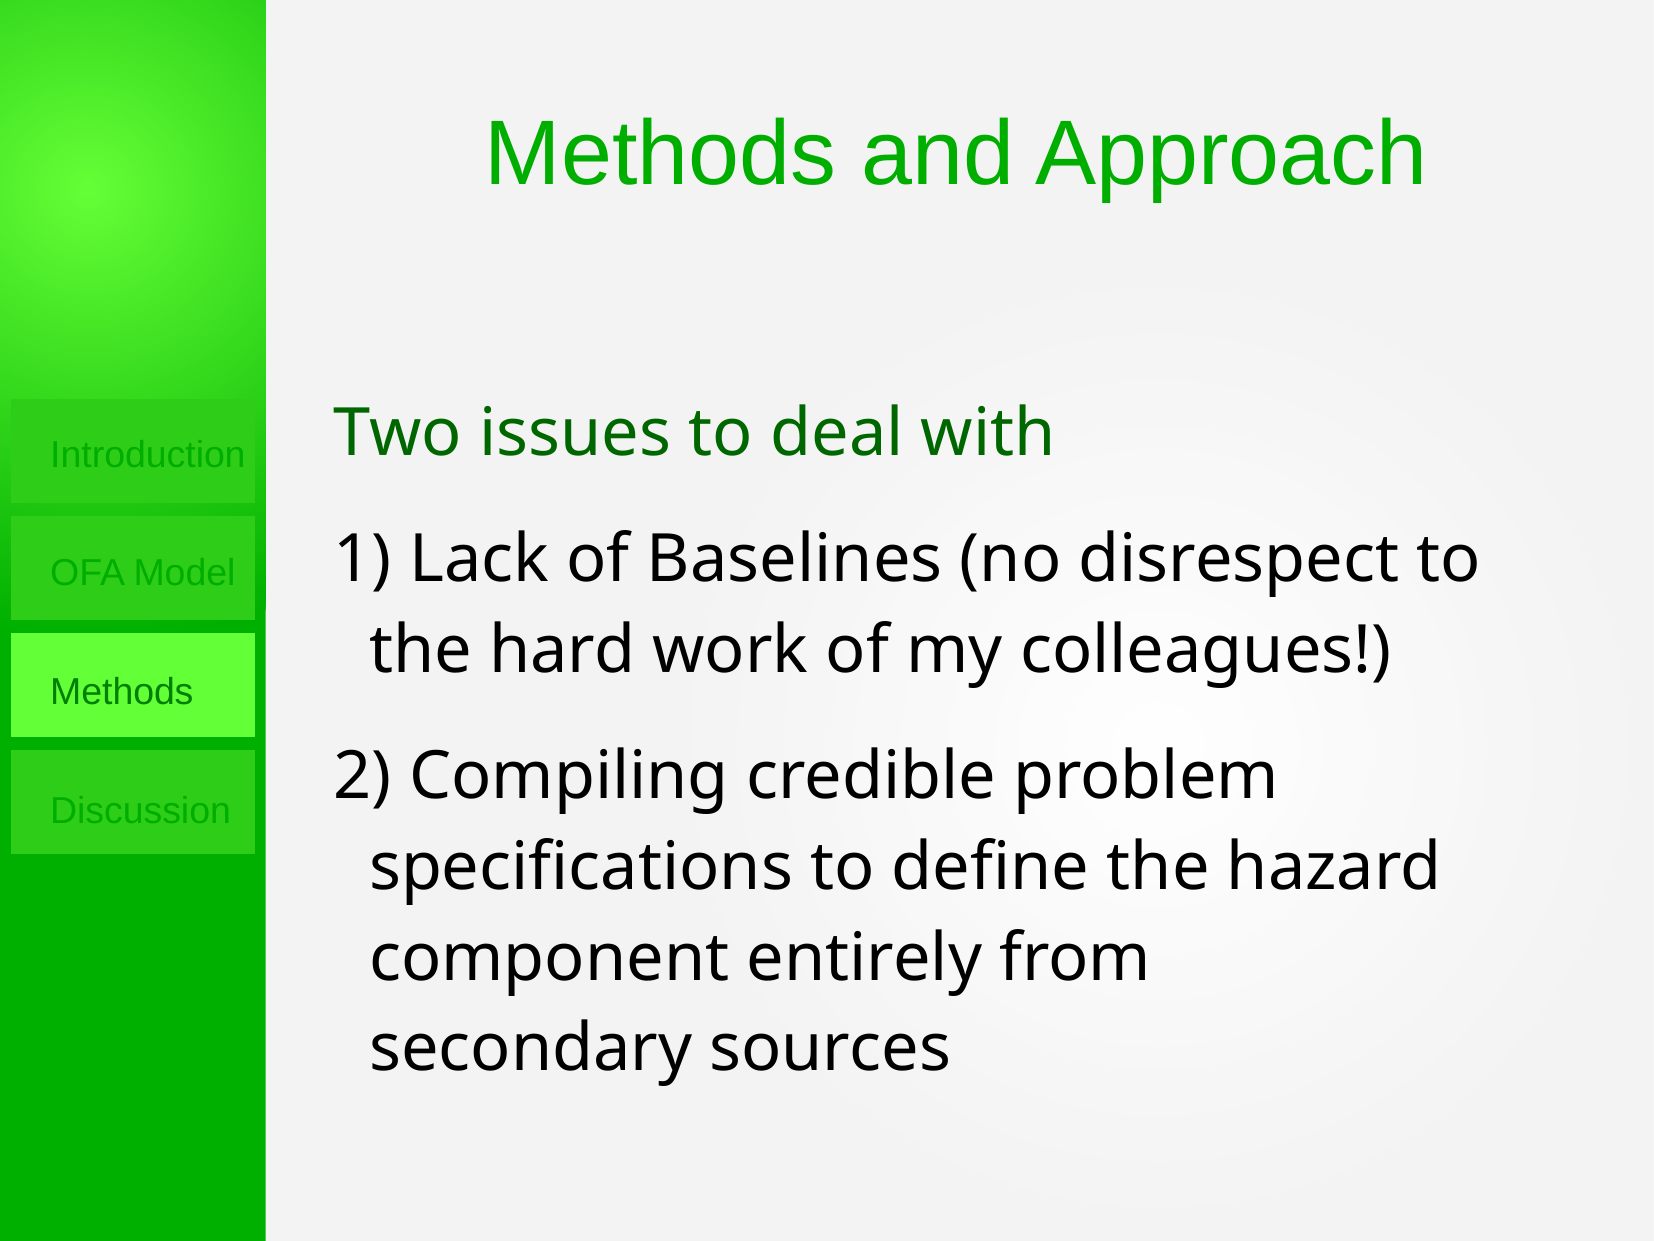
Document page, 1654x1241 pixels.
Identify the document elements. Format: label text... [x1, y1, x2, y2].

text_box Introduction [35, 425, 318, 483]
text_box Discussion [35, 781, 292, 839]
text_box Methods [35, 663, 265, 720]
text_box OFA Model [35, 544, 252, 602]
text_box Two issues to deal with Lack of Baselines (no disrespect to the hard work of my colleagues!) Compiling credible problem specifications to define the hazard component entirely from secondary sources [318, 376, 1501, 1007]
title Methods and Approach [389, 49, 1524, 257]
